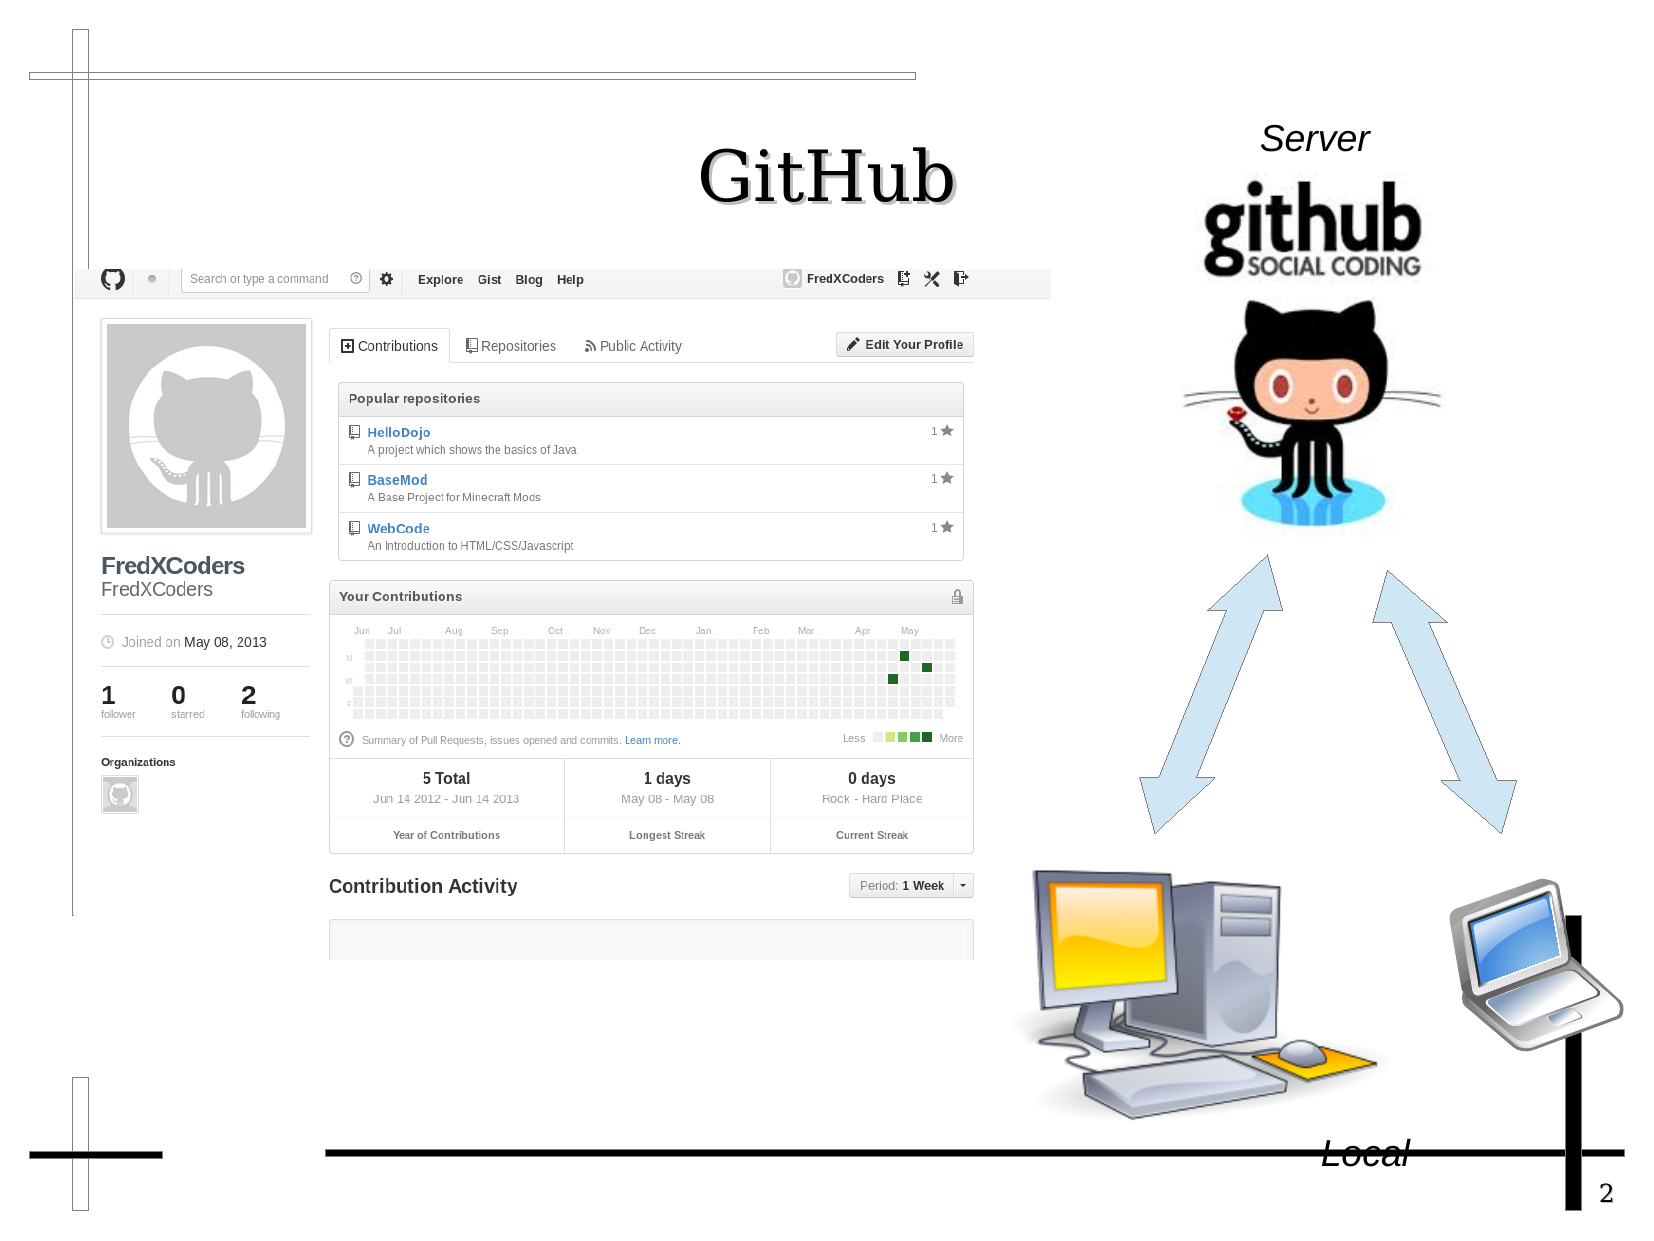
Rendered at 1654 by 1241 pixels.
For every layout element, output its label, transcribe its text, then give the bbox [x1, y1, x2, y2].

text_box Server [1245, 110, 1385, 168]
picture [1445, 875, 1636, 1066]
title GitHub [121, 88, 1534, 266]
text_box [1139, 554, 1283, 834]
text_box Local [1306, 1125, 1426, 1182]
text_box [1372, 570, 1517, 834]
picture [74, 269, 1396, 1186]
picture [1169, 110, 1456, 541]
